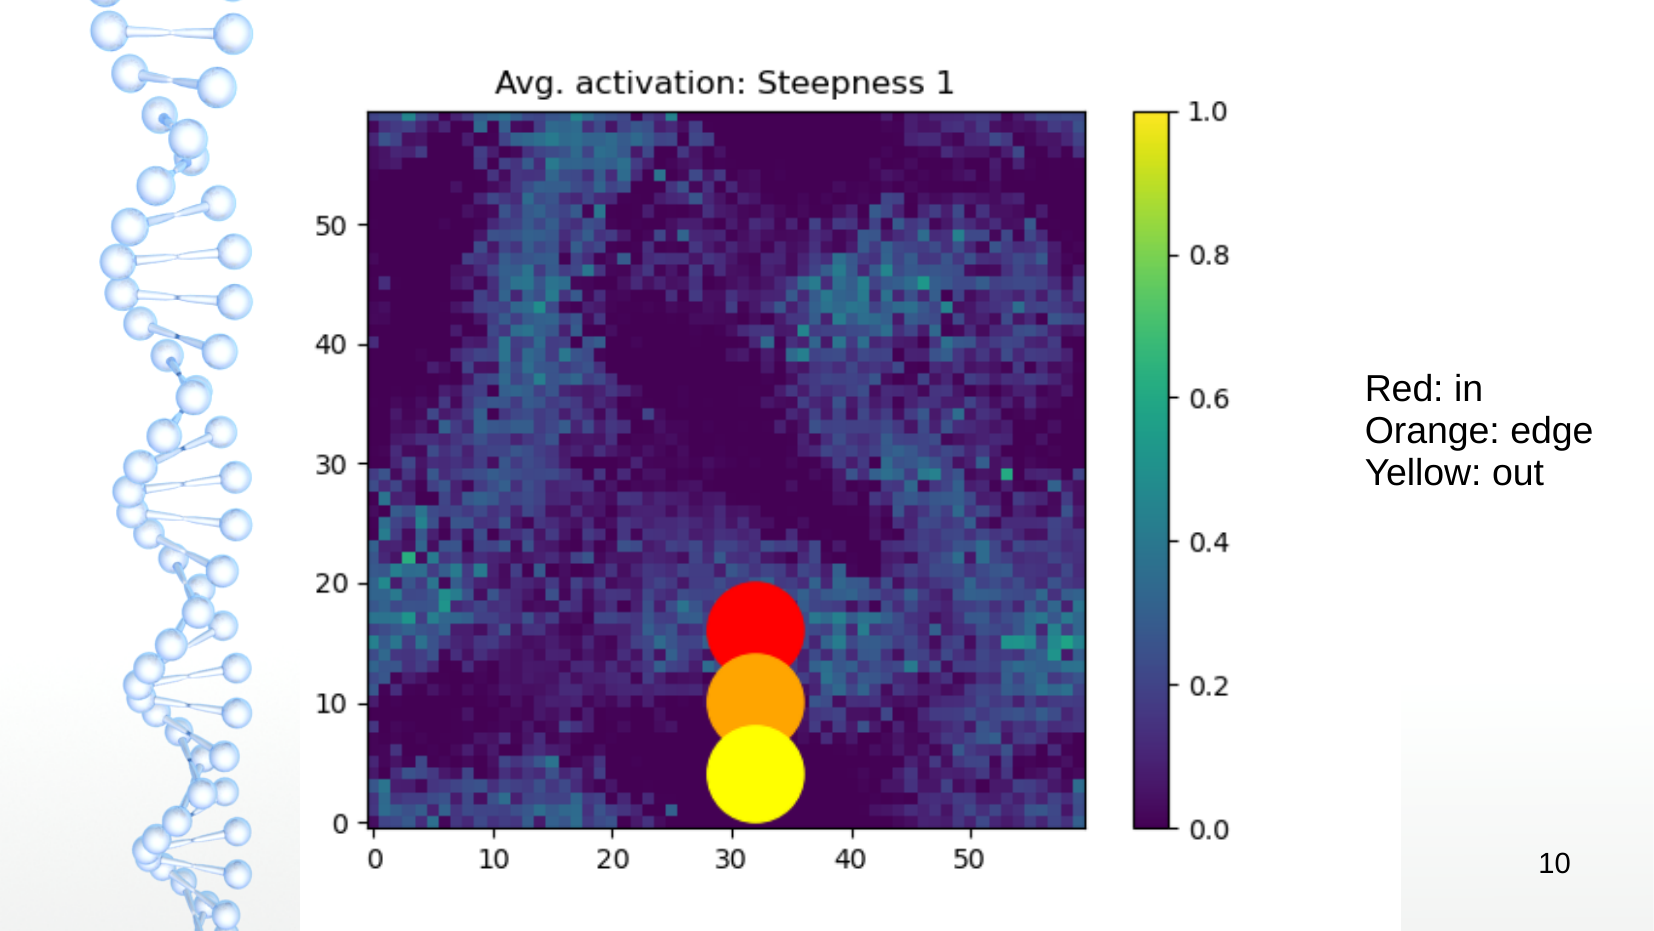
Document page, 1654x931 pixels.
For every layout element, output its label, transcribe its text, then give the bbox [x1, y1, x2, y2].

picture [0, 0, 1654, 931]
text_box Red: in Orange: edge Yellow: out [1350, 360, 1609, 501]
